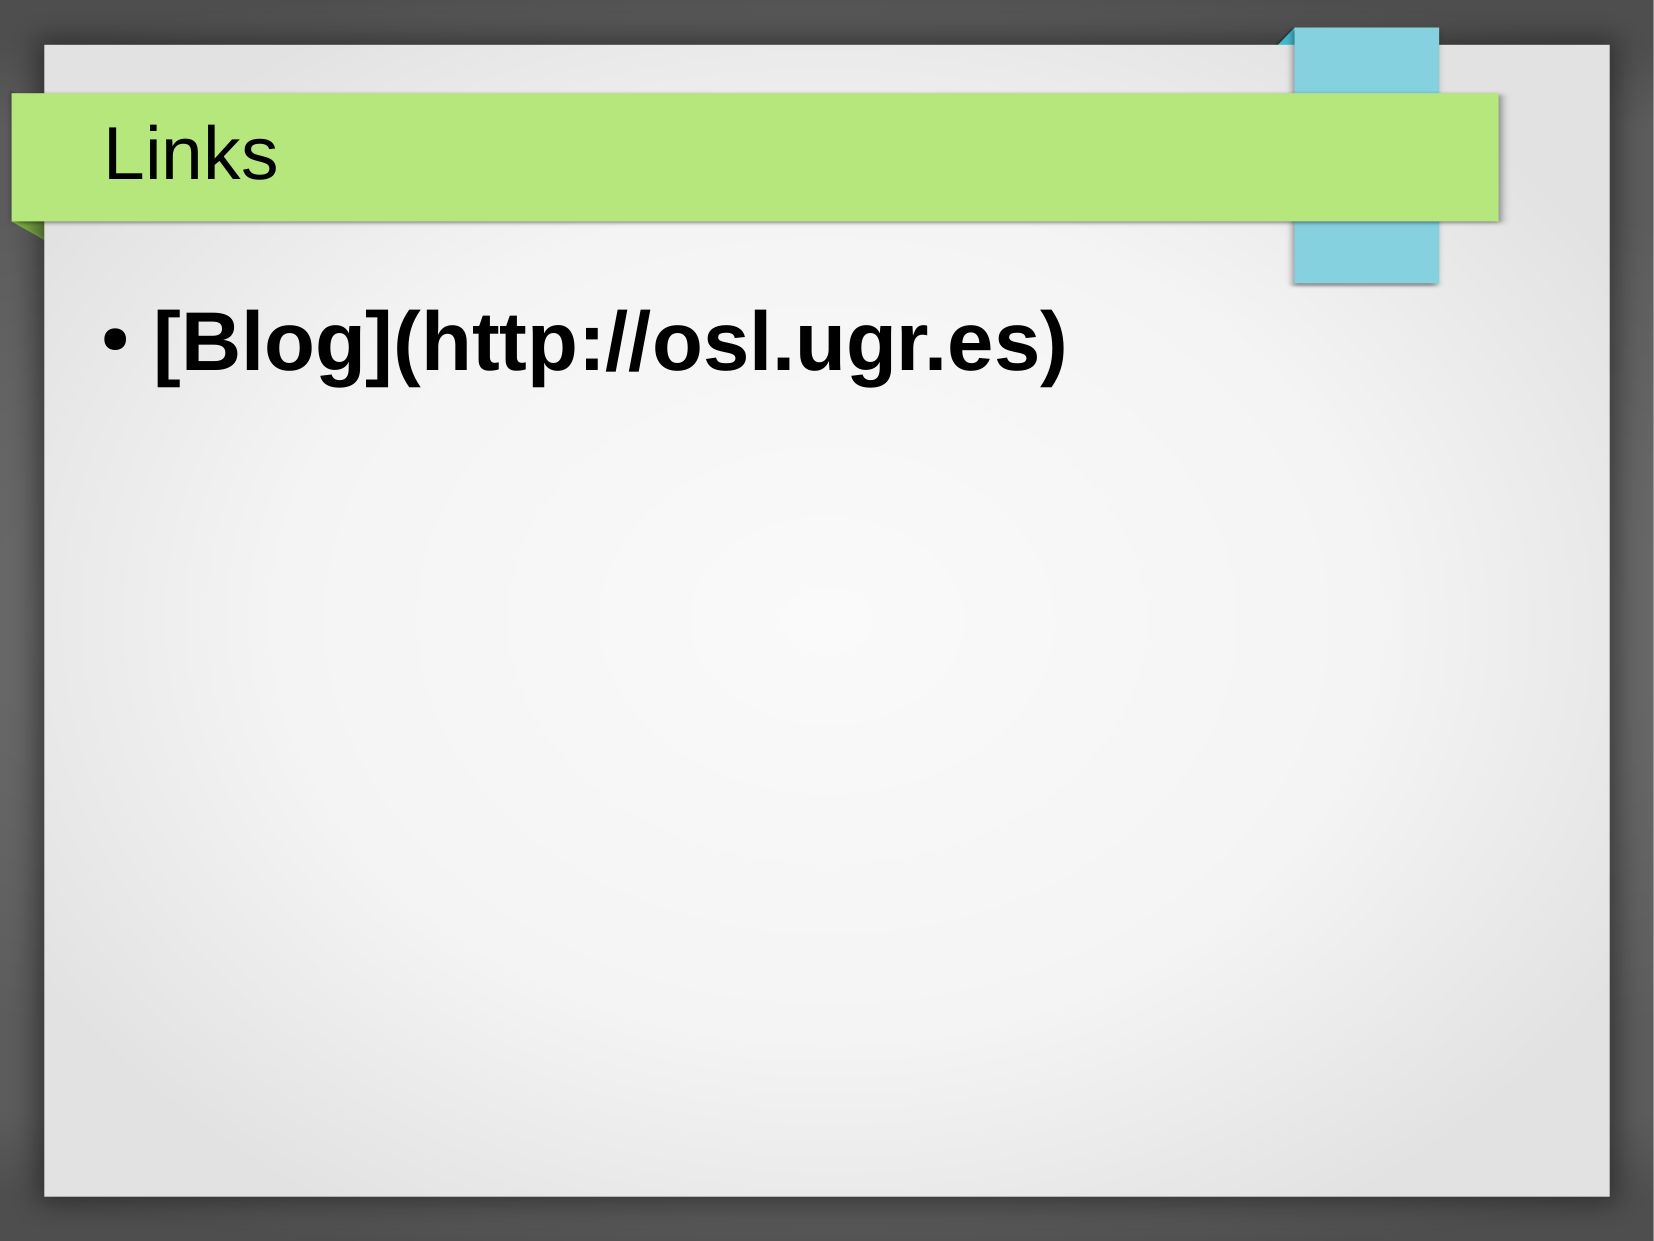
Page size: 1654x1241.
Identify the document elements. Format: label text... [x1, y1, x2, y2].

list [Blog](http://osl.ugr.es) [82, 295, 1571, 1015]
picture [0, 0, 1654, 1241]
title Links [82, 94, 1264, 213]
